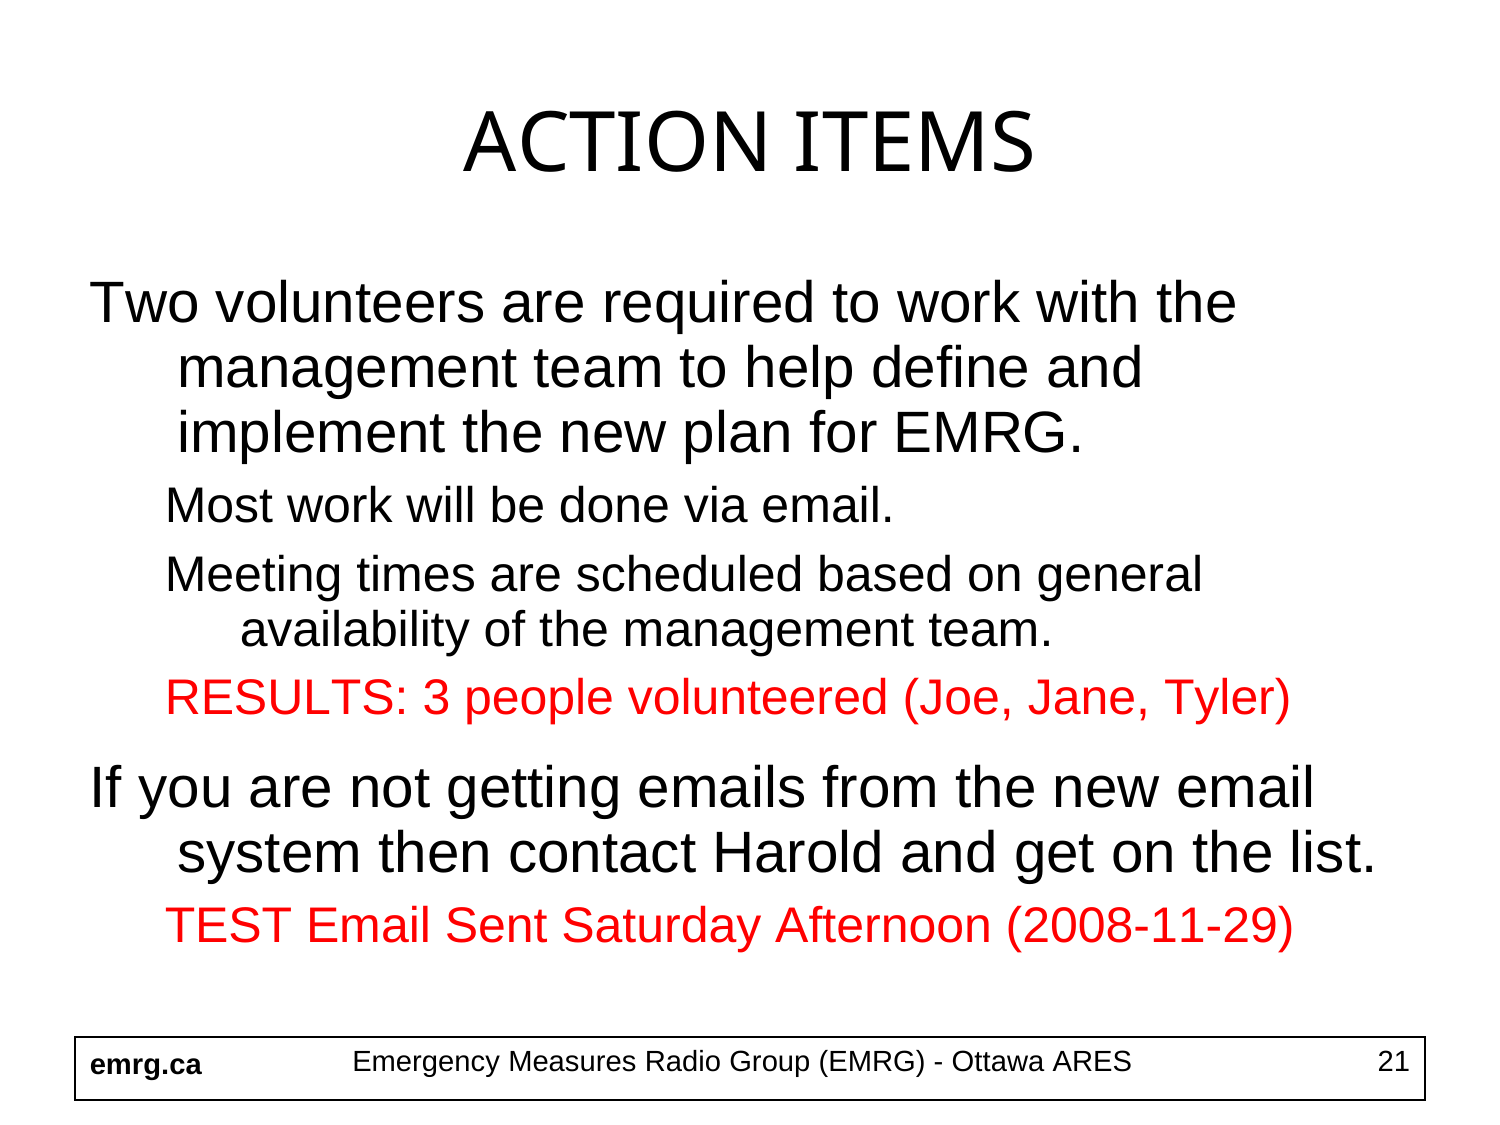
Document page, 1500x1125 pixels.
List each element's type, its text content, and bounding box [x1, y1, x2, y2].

title ACTION ITEMS [75, 45, 1426, 233]
list Two volunteers are required to work with the management team to help define and implement the new plan for EMRG. Most work will be done via email. Meeting times are scheduled based on general availability of the management team. RESULTS: 3 people volunteered (Joe, Jane, Tyler) If you are not getting emails from the new email system then contact Harold and get on the list. TEST Email Sent Saturday Afternoon (2008-11-29) [75, 262, 1426, 1007]
